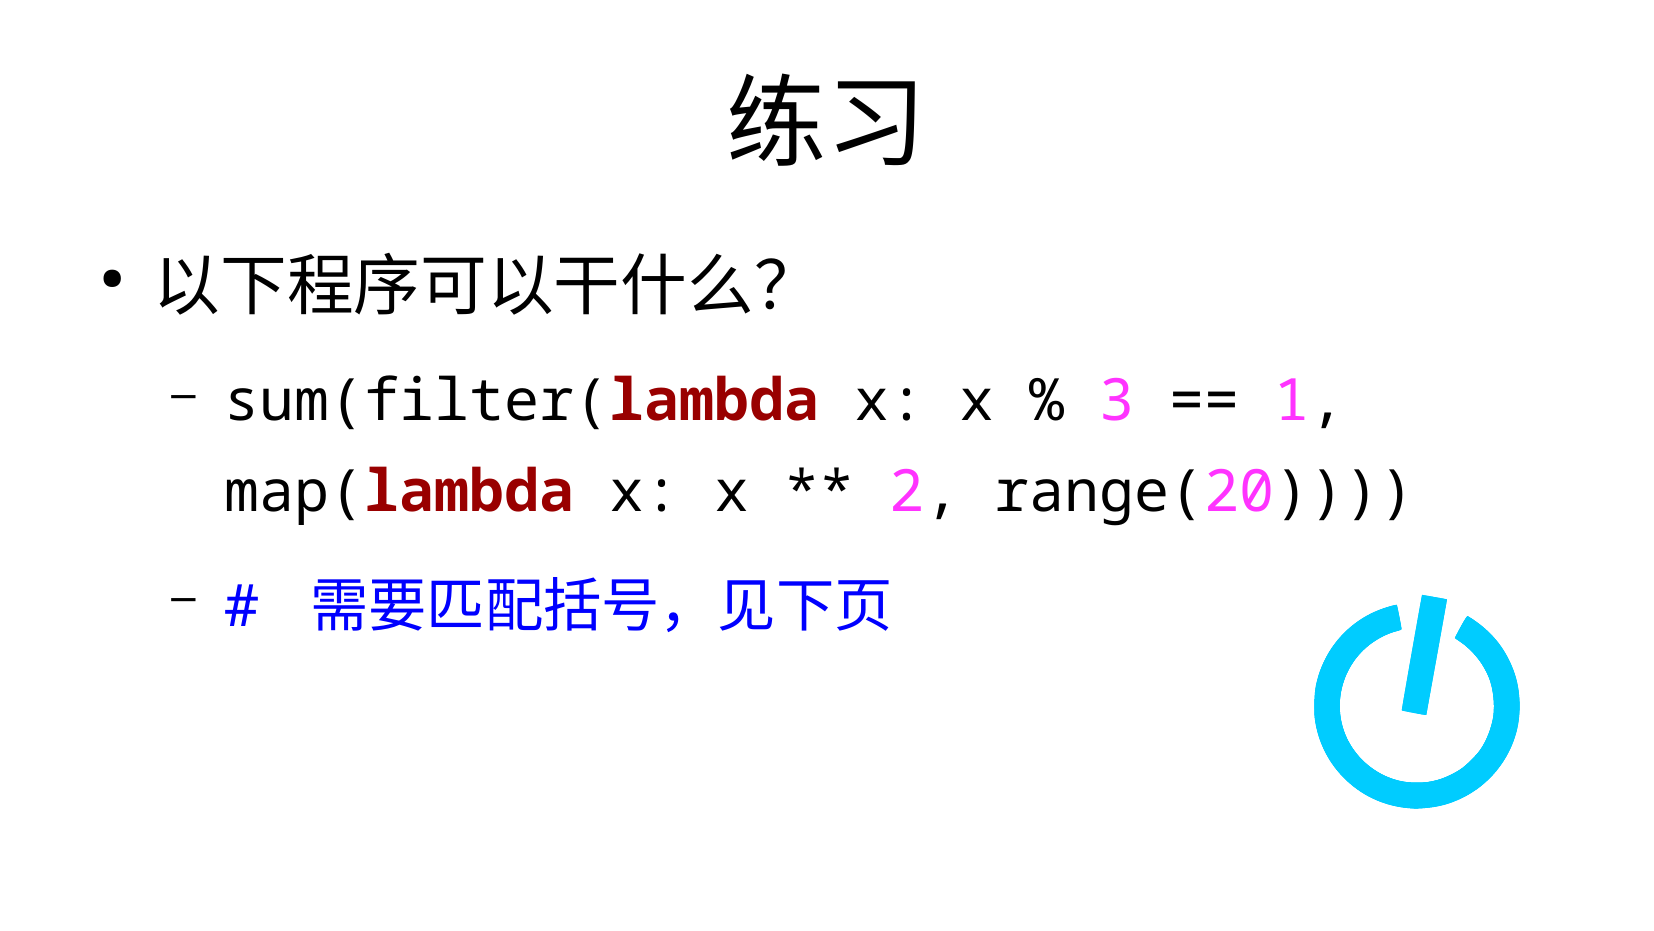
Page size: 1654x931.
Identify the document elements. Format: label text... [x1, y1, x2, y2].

list 以下程序可以干什么？ sum(filter(lambda x: x % 3 == 1, map(lambda x: x ** 2, range(20)))) # 需要匹配括号，见下页 [82, 217, 1571, 756]
title 练习 [82, 37, 1571, 193]
